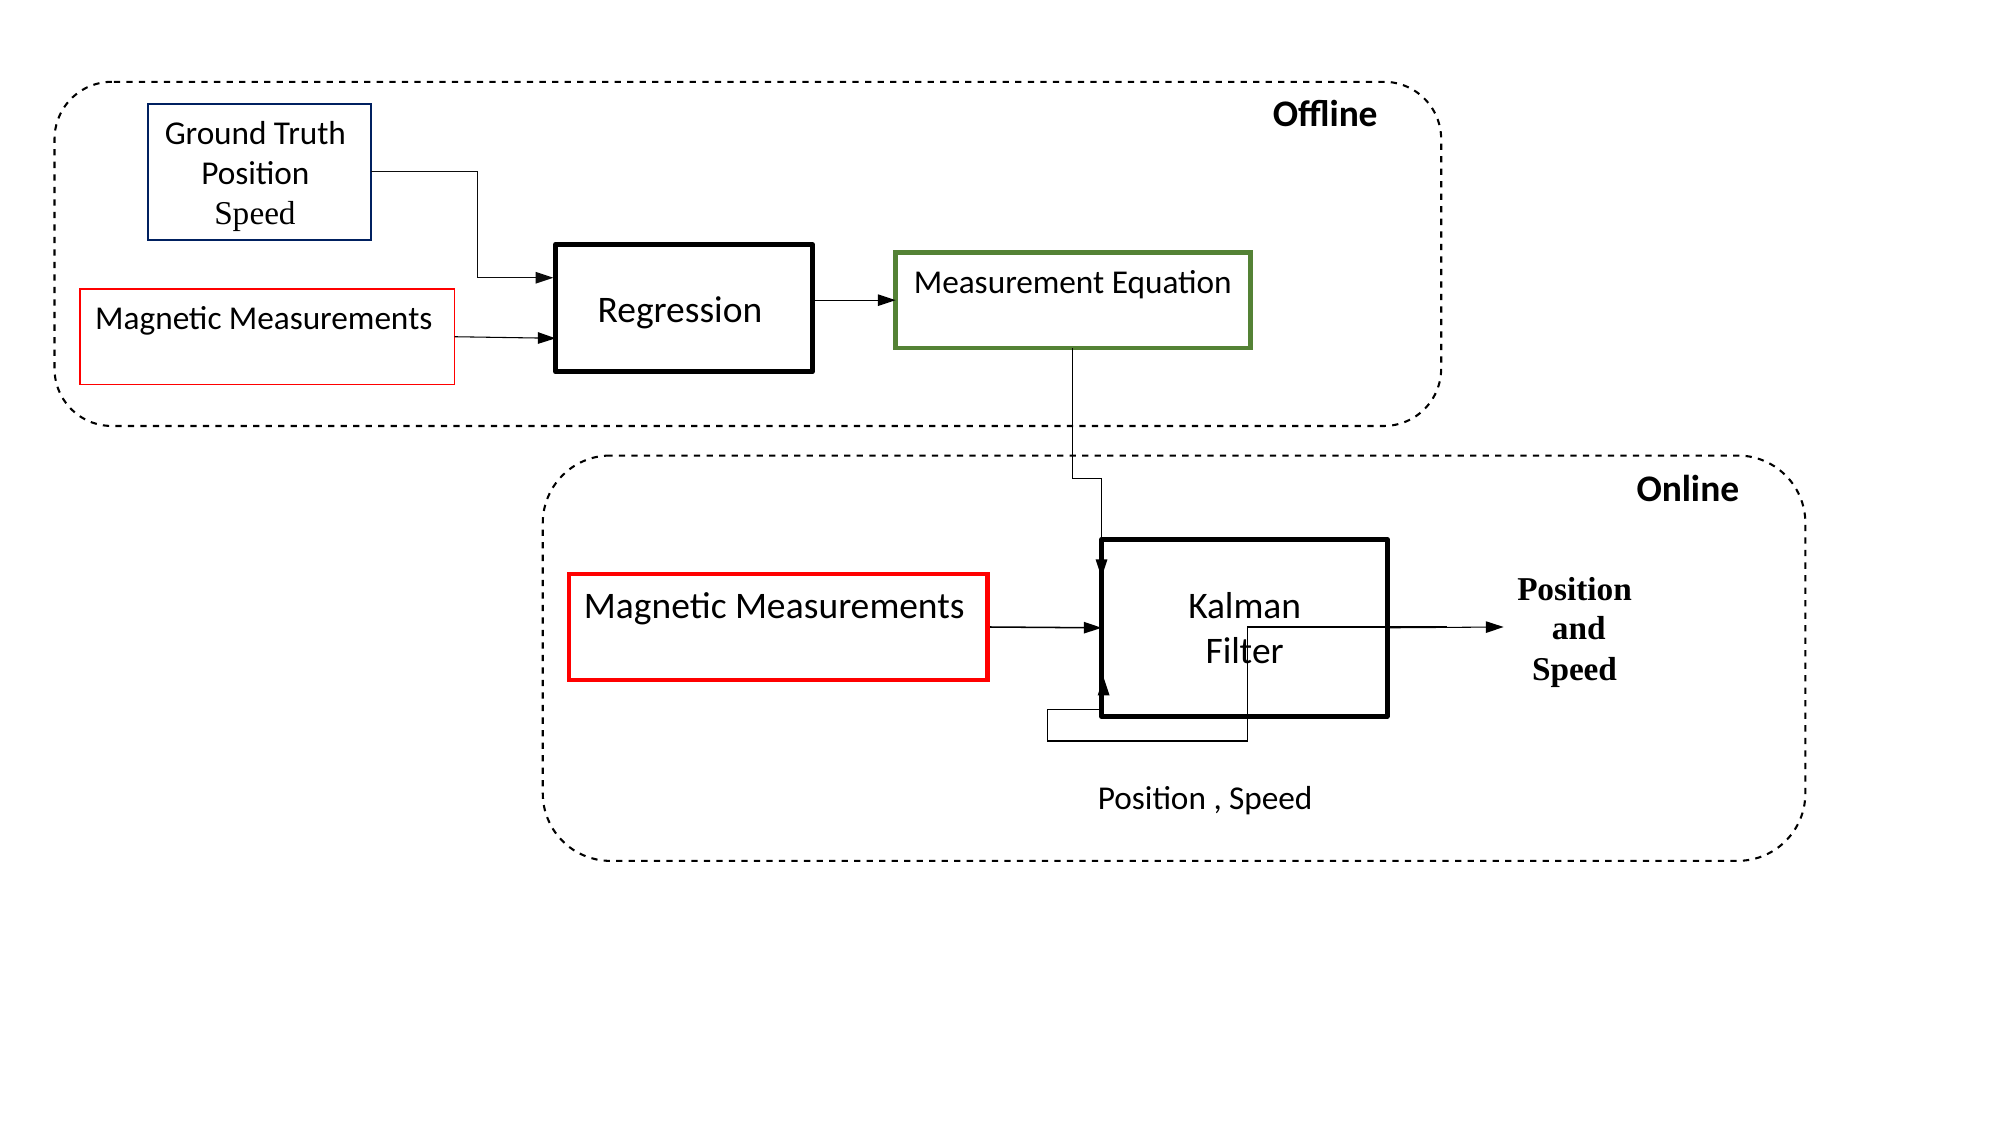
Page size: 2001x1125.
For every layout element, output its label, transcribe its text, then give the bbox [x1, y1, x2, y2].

text_box Kalman Filter [1162, 574, 1328, 681]
text_box Offline [1257, 81, 1397, 143]
text_box Position and Speed [1502, 559, 1708, 742]
text_box [1248, 628, 1387, 716]
text_box Regression [574, 277, 786, 339]
text_box Kalman Filter [1248, 628, 1328, 681]
text_box Ground Truth Position Speed [147, 103, 371, 241]
text_box Online [1621, 456, 1757, 517]
text_box Magnetic Measurements [568, 574, 988, 681]
text_box [1102, 539, 1387, 716]
text_box Magnetic Measurements [80, 288, 455, 385]
text_box [556, 244, 812, 372]
text_box Measurement Equation [895, 252, 1251, 349]
text_box Position , Speed [1082, 768, 1418, 824]
